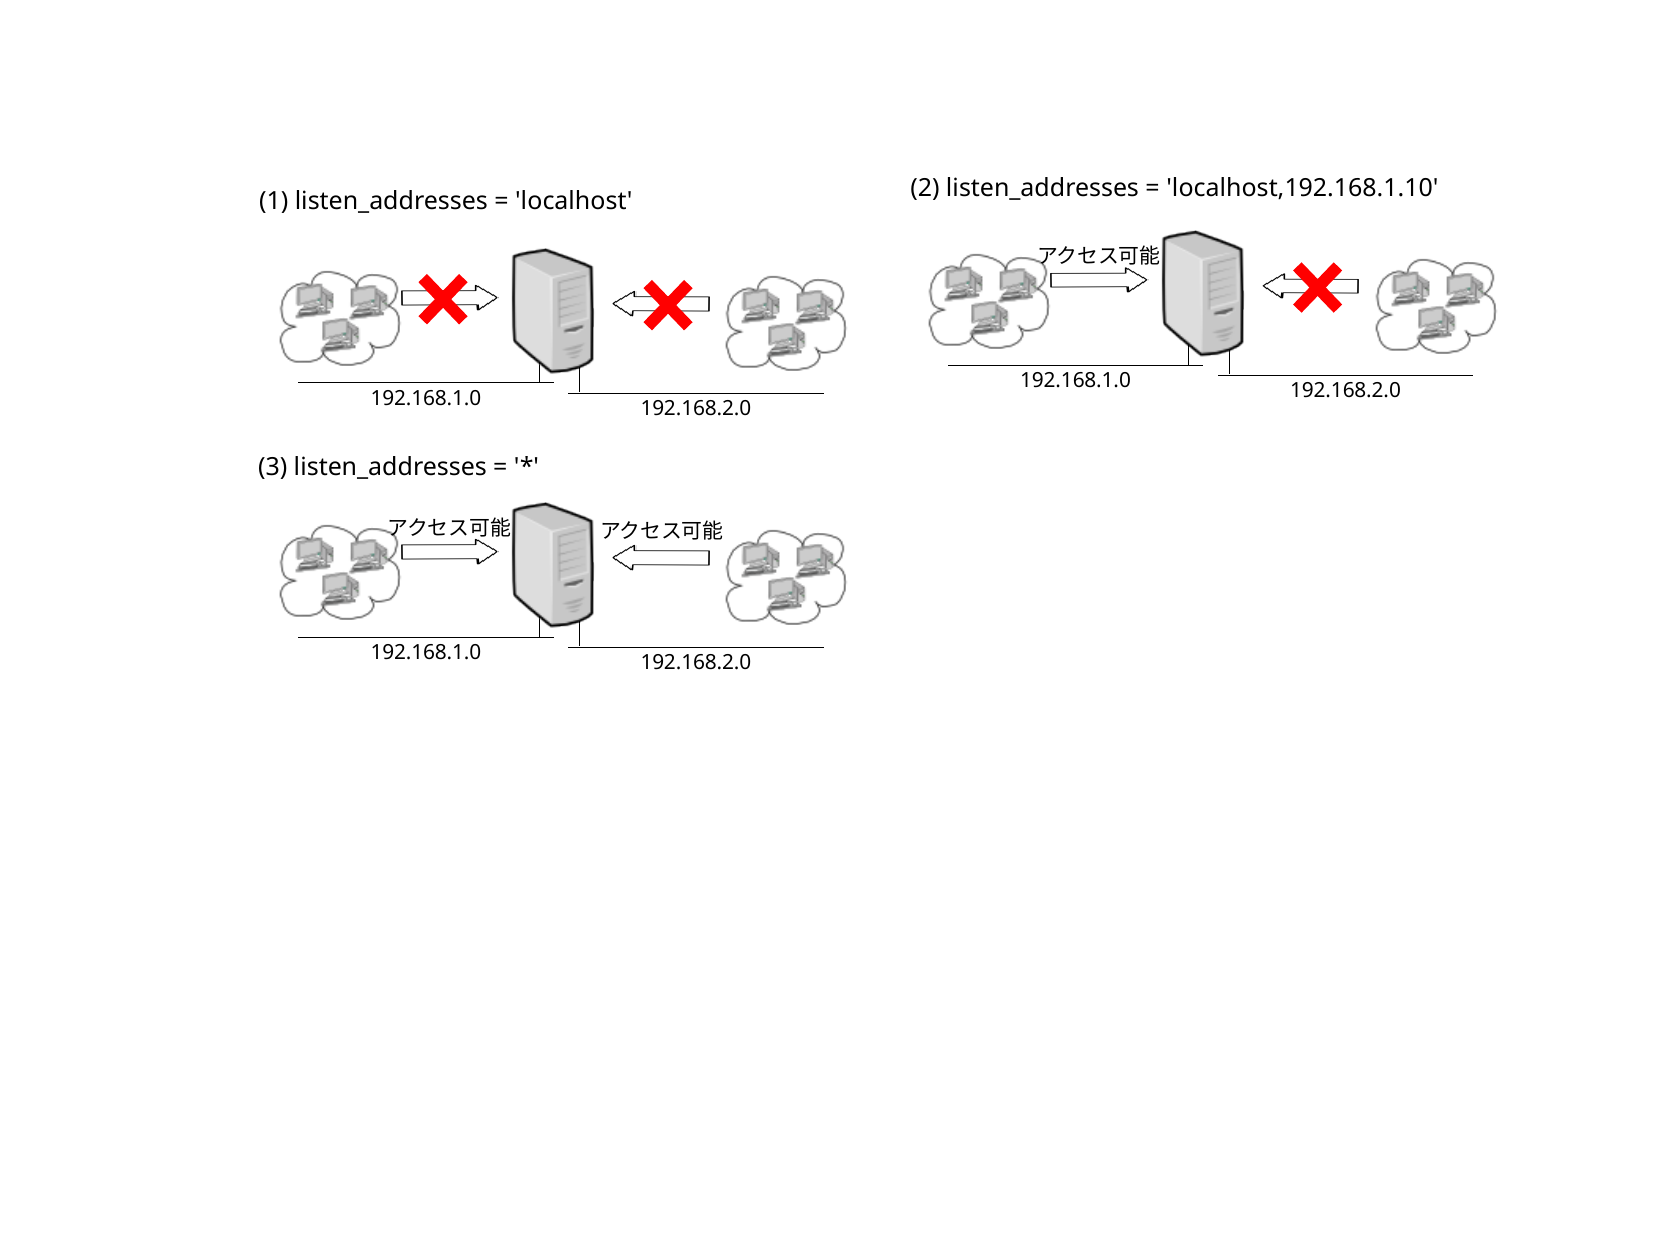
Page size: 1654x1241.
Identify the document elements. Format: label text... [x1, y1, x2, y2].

picture [277, 481, 712, 658]
picture [435, 309, 451, 318]
picture [1310, 297, 1326, 306]
picture [723, 521, 849, 647]
picture [431, 277, 455, 289]
picture [926, 209, 1308, 387]
picture [678, 283, 712, 324]
picture [656, 283, 680, 295]
text_box (2) listen_addresses = 'localhost,192.168.1.10' [895, 162, 1502, 211]
text_box (3) listen_addresses = '*' [243, 441, 650, 491]
picture [660, 315, 676, 324]
picture [452, 227, 659, 404]
picture [277, 262, 434, 388]
picture [1327, 266, 1361, 306]
text_box (1) listen_addresses = 'localhost' [244, 175, 691, 224]
picture [1373, 250, 1499, 376]
picture [1307, 266, 1329, 278]
picture [723, 267, 849, 393]
